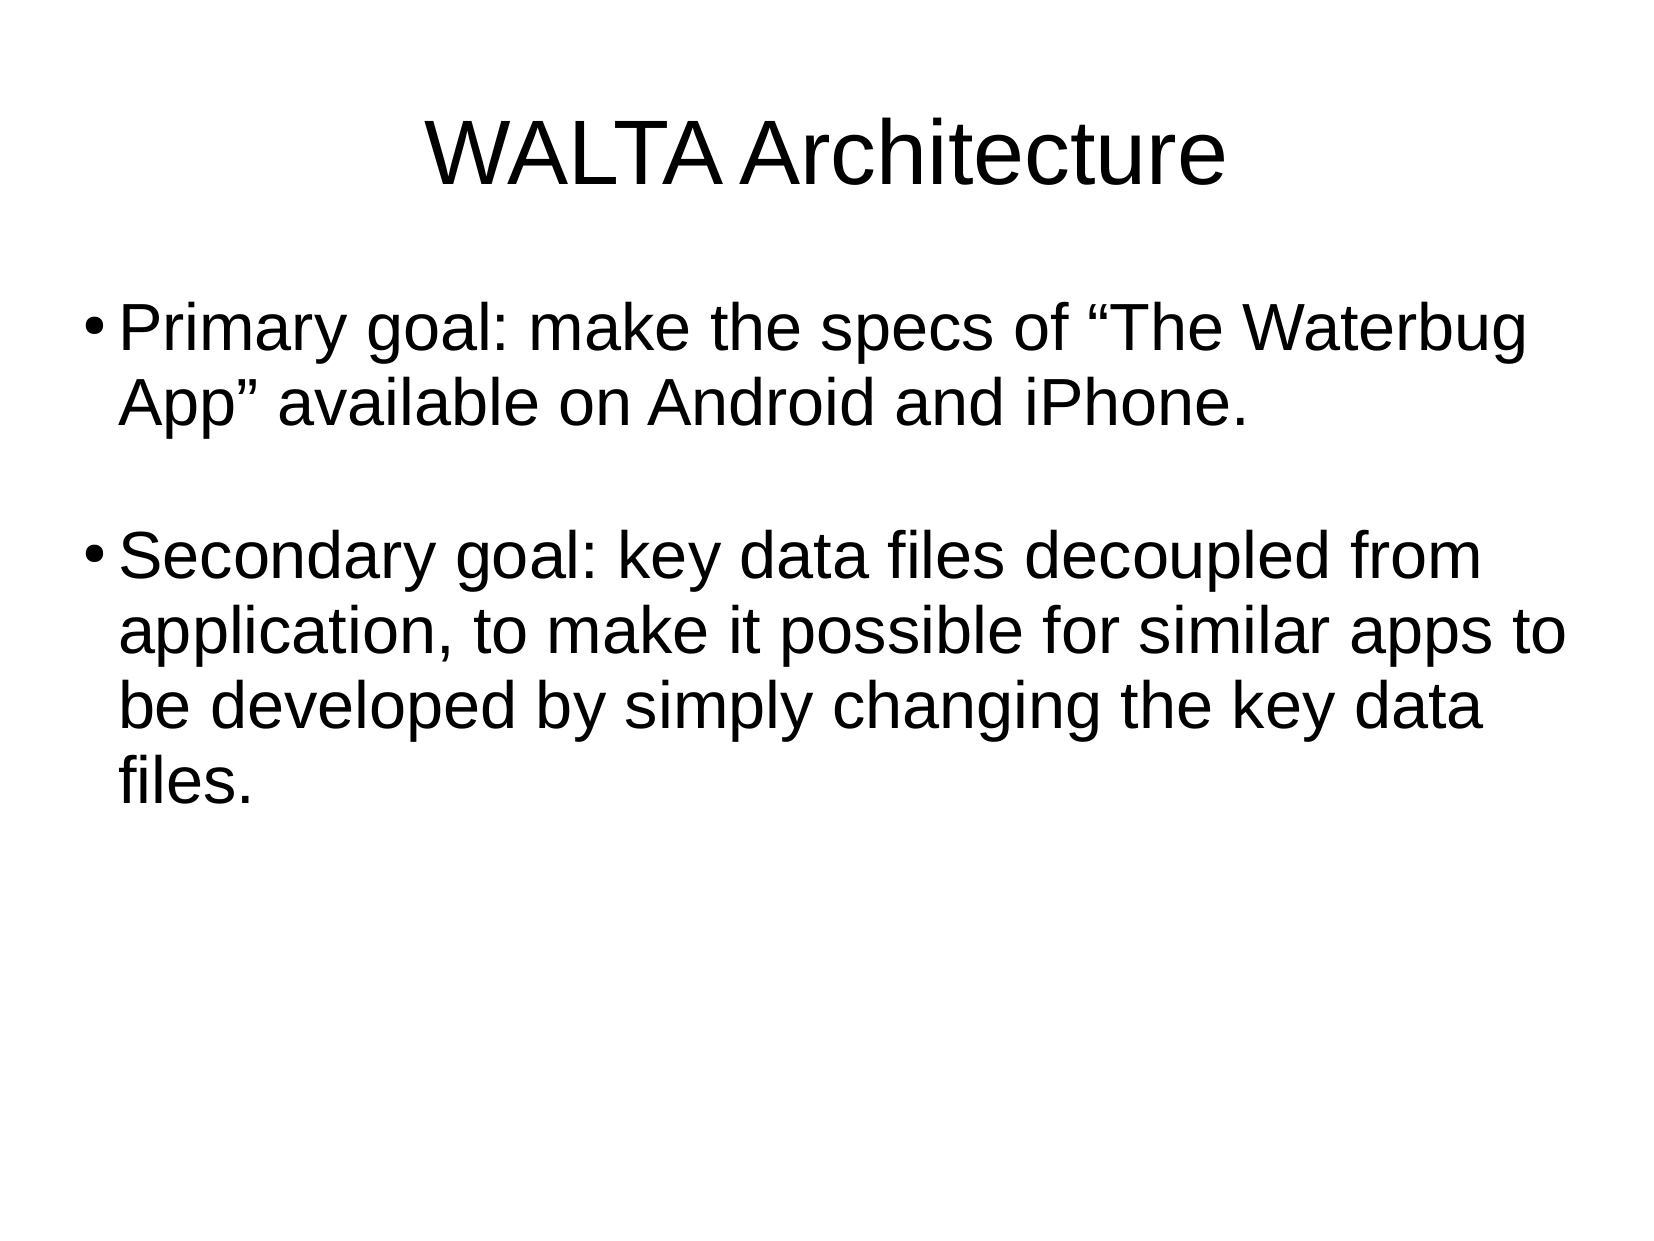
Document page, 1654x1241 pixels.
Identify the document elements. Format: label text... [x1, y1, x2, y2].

subtitle Primary goal: make the specs of “The Waterbug App” available on Android and iPhone. Secondary goal: key data files decoupled from application, to make it possible for similar apps to be developed by simply changing the key data files. [82, 290, 1571, 1156]
title WALTA Architecture [82, 49, 1571, 257]
